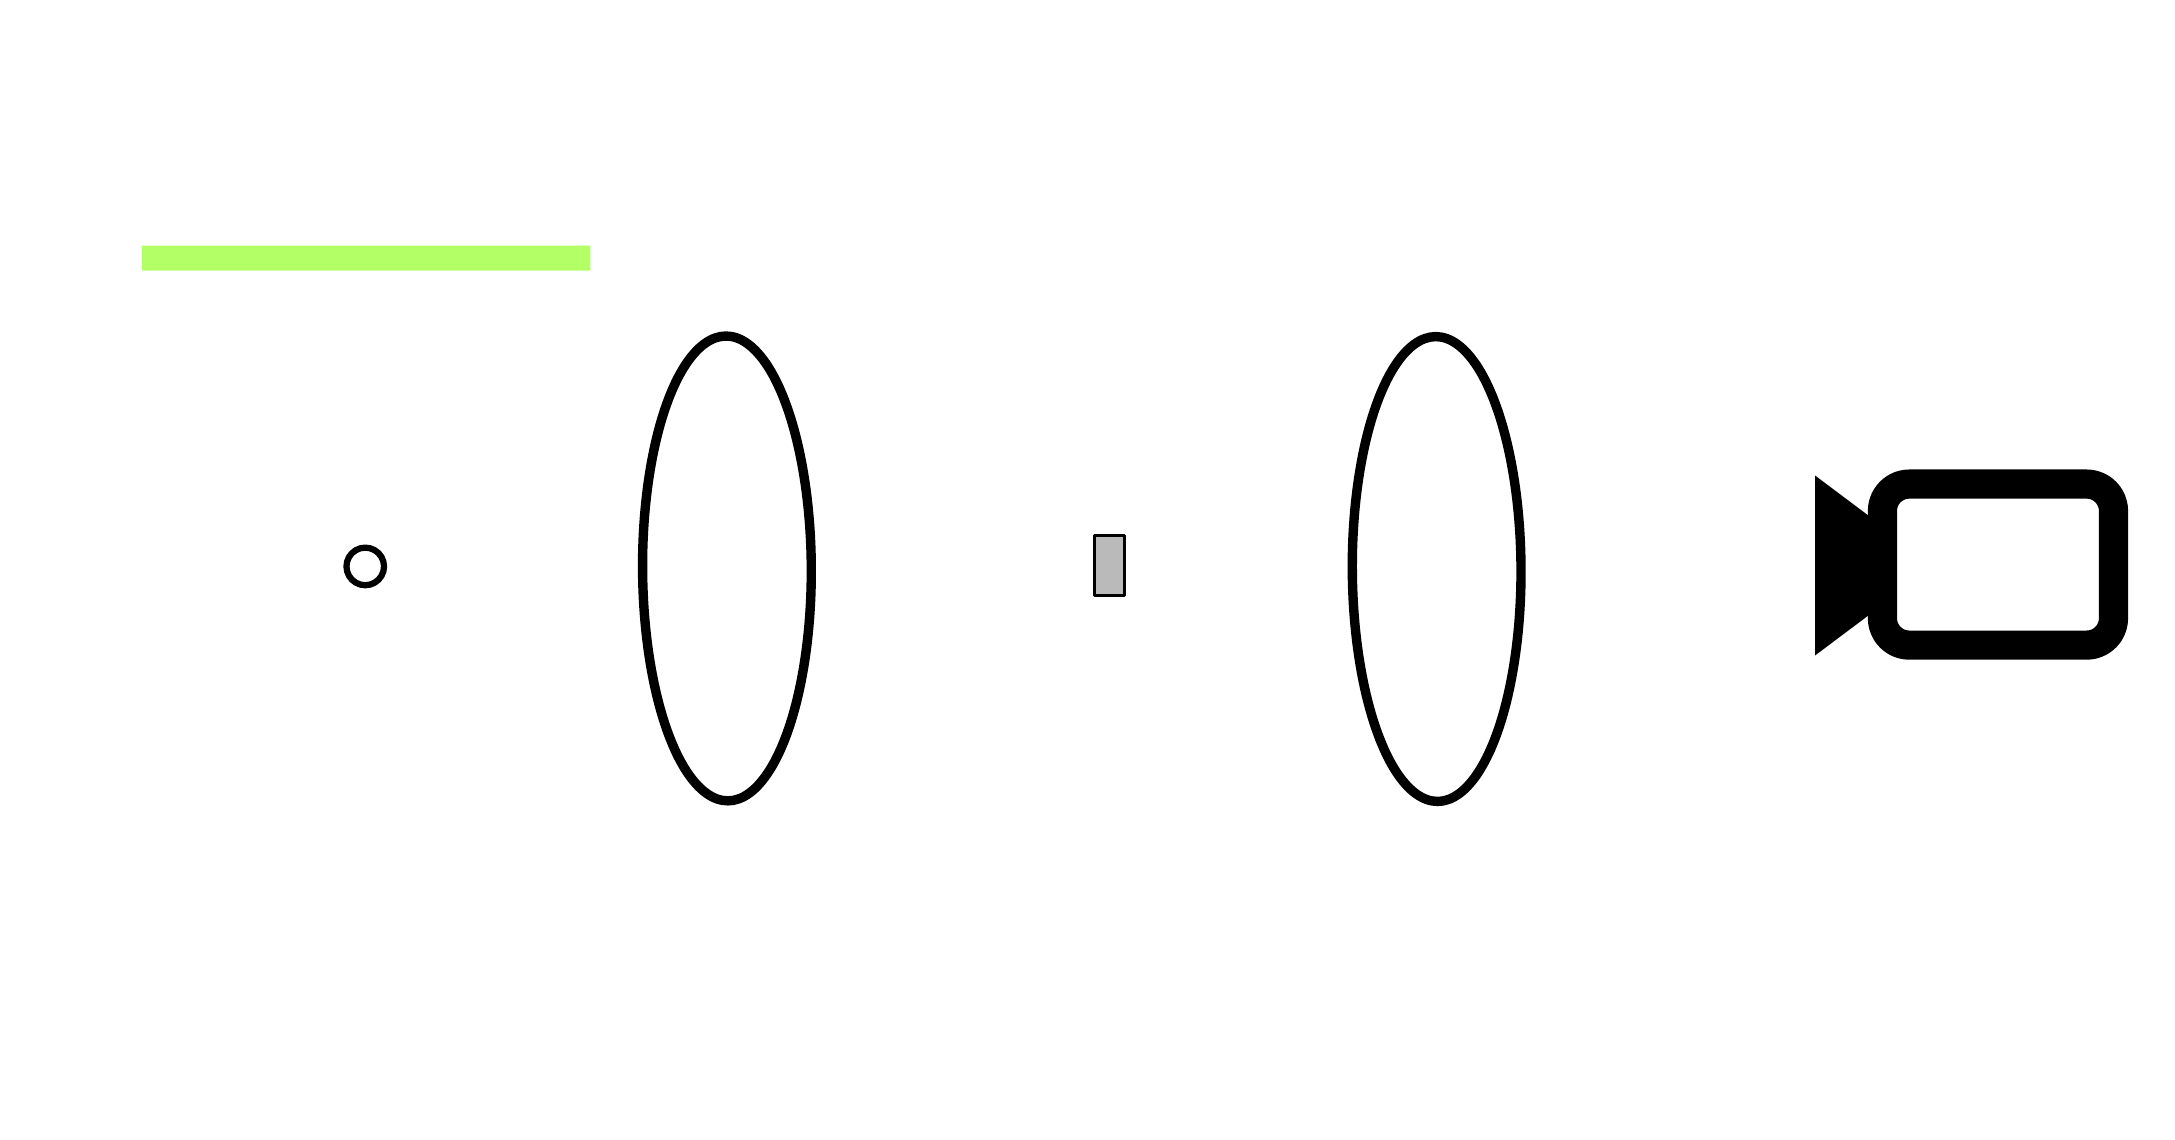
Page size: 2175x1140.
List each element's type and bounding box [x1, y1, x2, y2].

text_box [1352, 336, 1522, 802]
text_box [642, 336, 812, 801]
text_box [1882, 484, 2114, 646]
text_box [1094, 535, 1125, 596]
text_box [1815, 475, 1876, 656]
